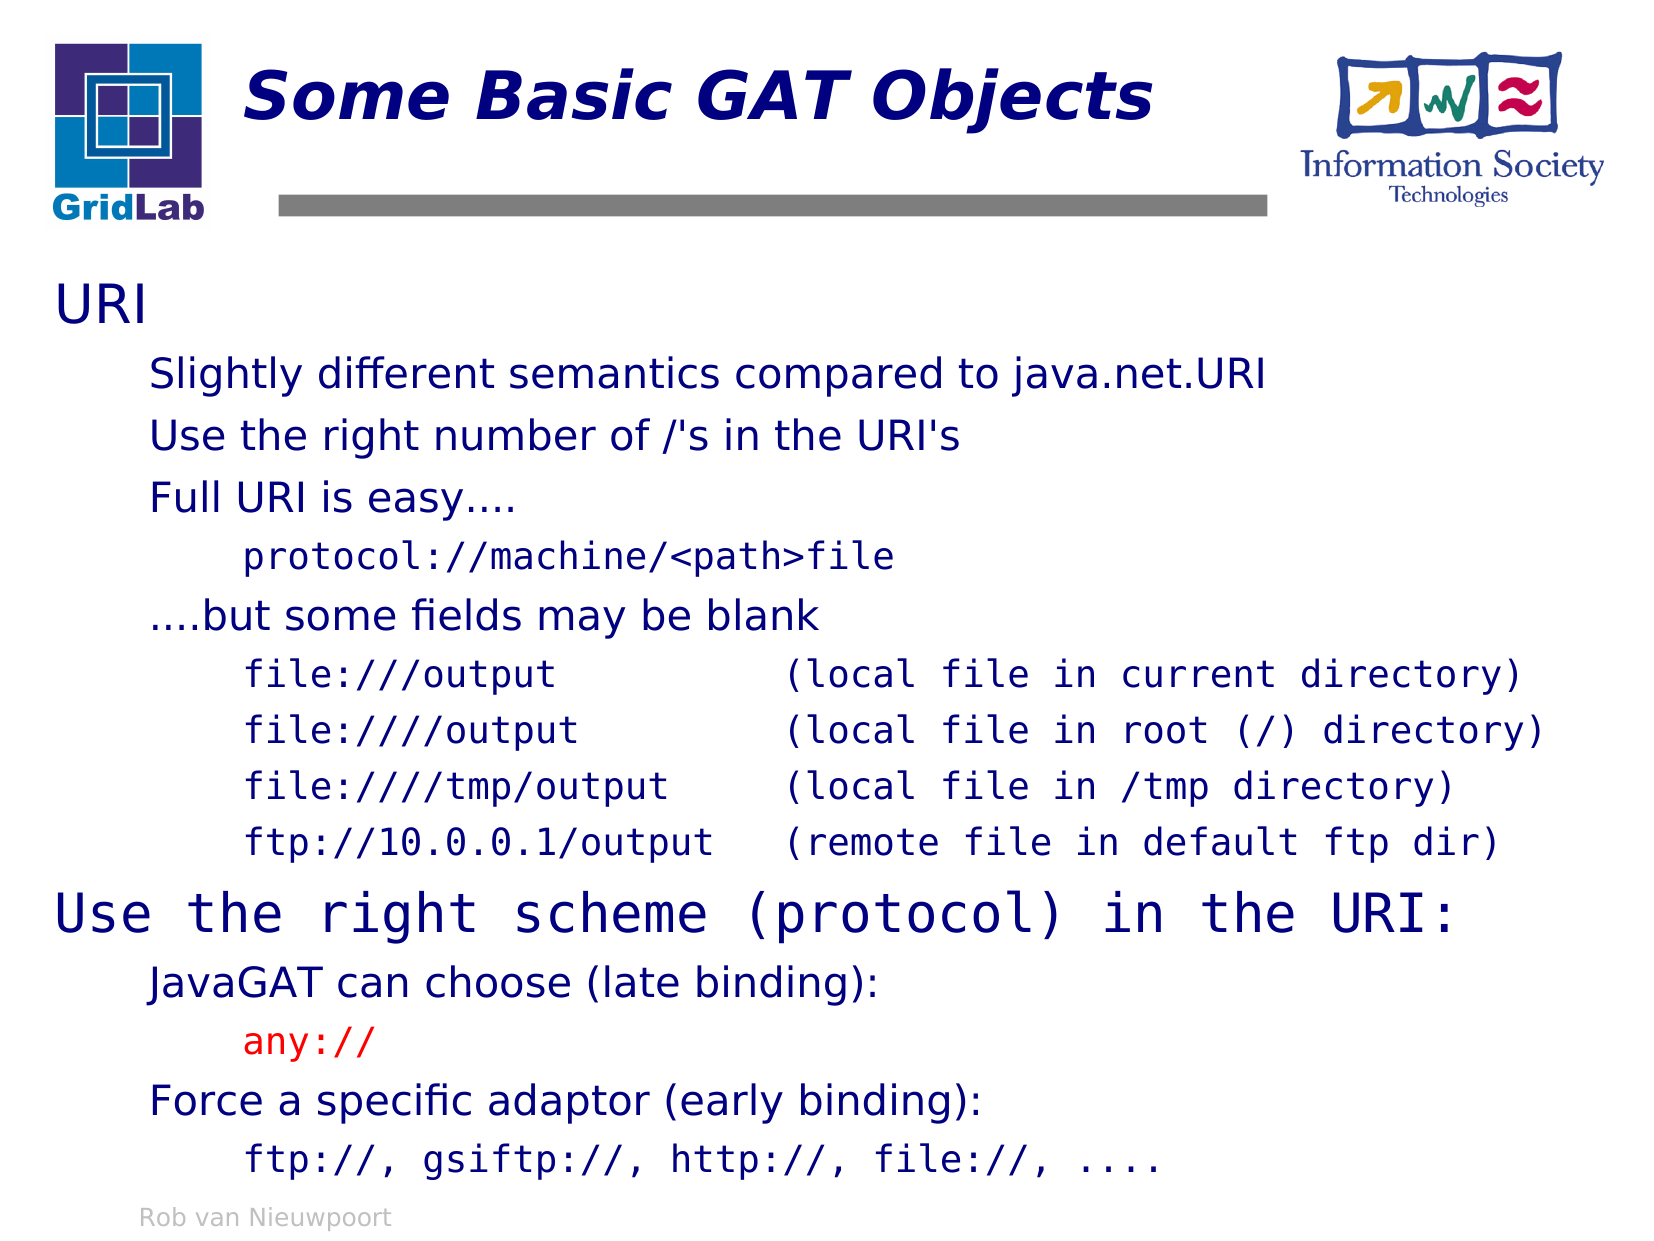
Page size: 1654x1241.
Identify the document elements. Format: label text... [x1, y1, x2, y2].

title Some Basic GAT Objects [243, 0, 1280, 187]
picture [1293, 34, 1611, 214]
list URI Slightly different semantics compared to java.net.URI Use the right number of /'s in the URI's Full URI is easy.... protocol://machine/<path>file ....but some fields may be blank file:///output (local file in current directory) file:////output (local file in root (/) directory) file:////tmp/output (local file in /tmp directory) ftp://10.0.0.1/output (remote file in default ftp dir) Use the right scheme (protocol) in the URI: JavaGAT can choose (late binding): any:// Force a specific adaptor (early binding): ftp://, gsiftp://, http://, file://, .... [55, 268, 1599, 1177]
picture [45, 34, 211, 230]
